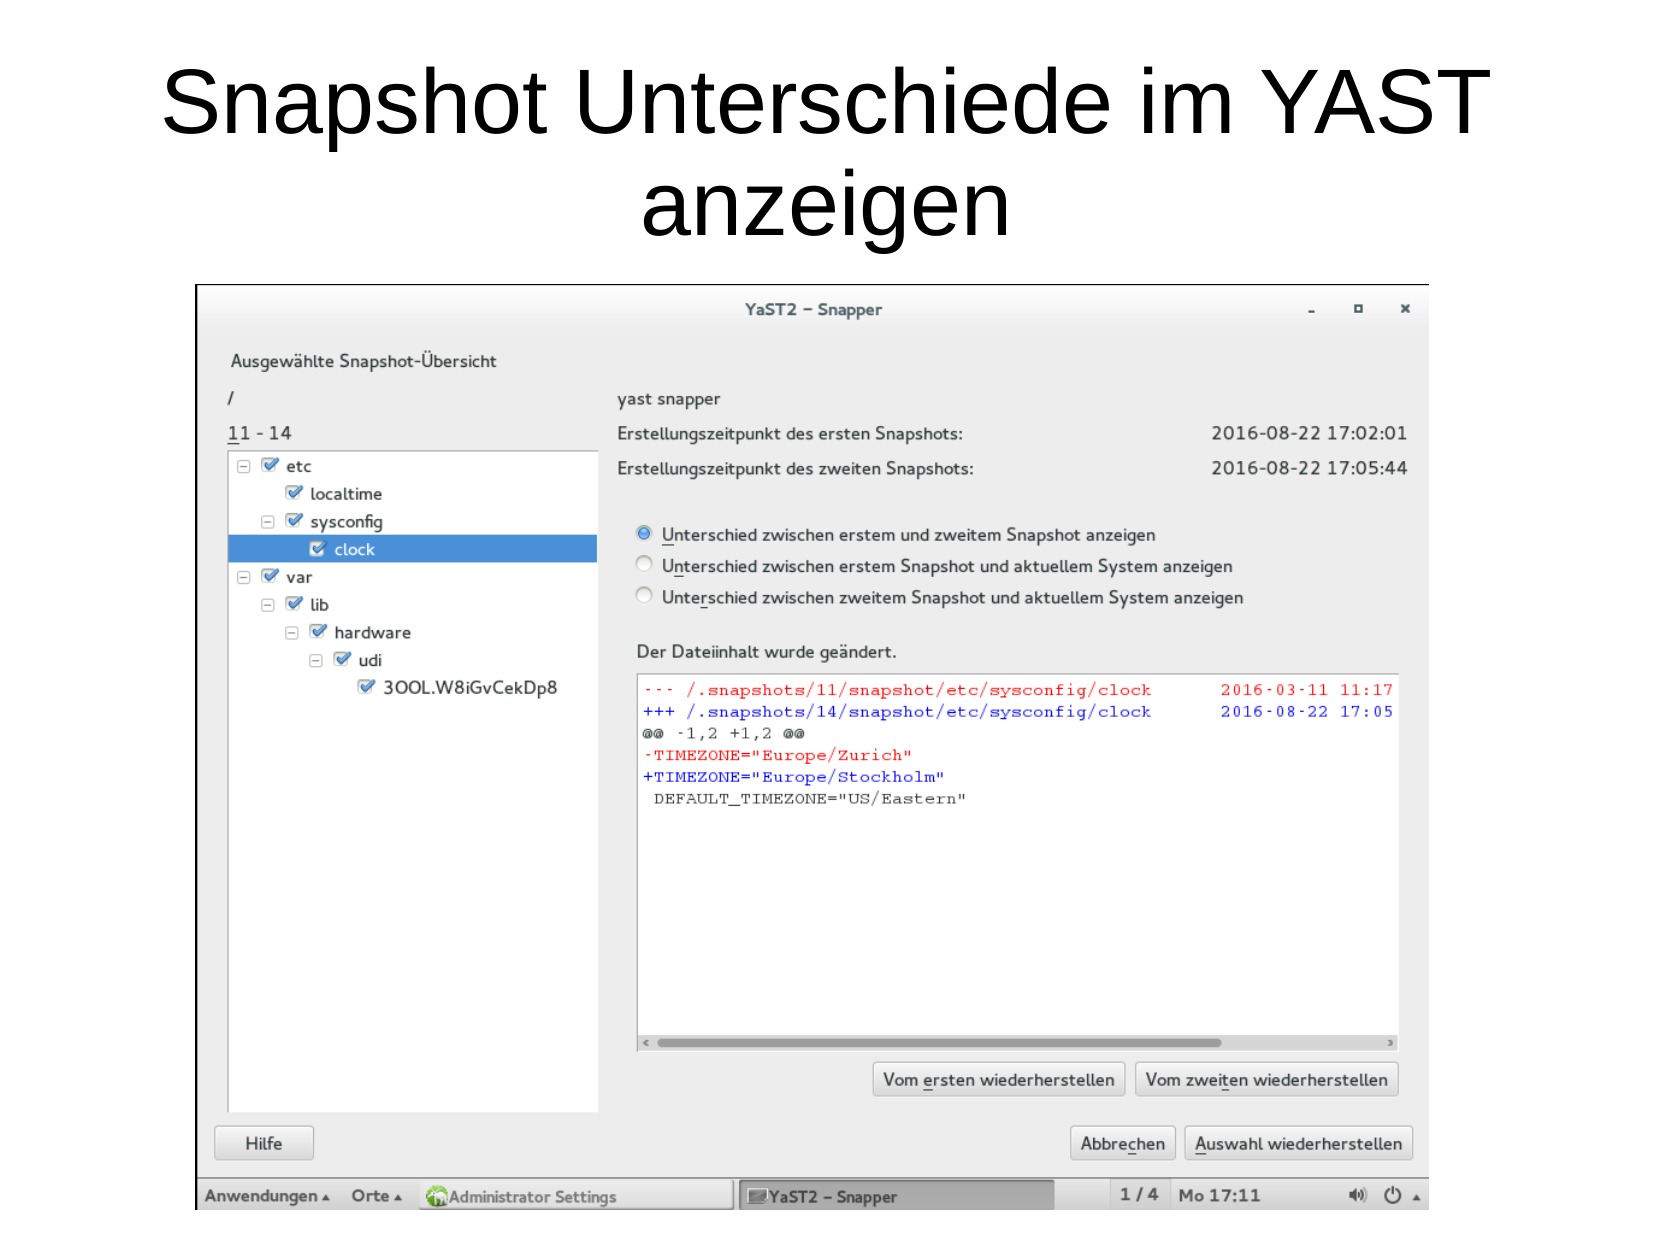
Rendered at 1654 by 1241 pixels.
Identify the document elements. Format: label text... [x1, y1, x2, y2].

picture [195, 284, 1429, 1210]
title Snapshot Unterschiede im YAST anzeigen [82, 49, 1571, 257]
